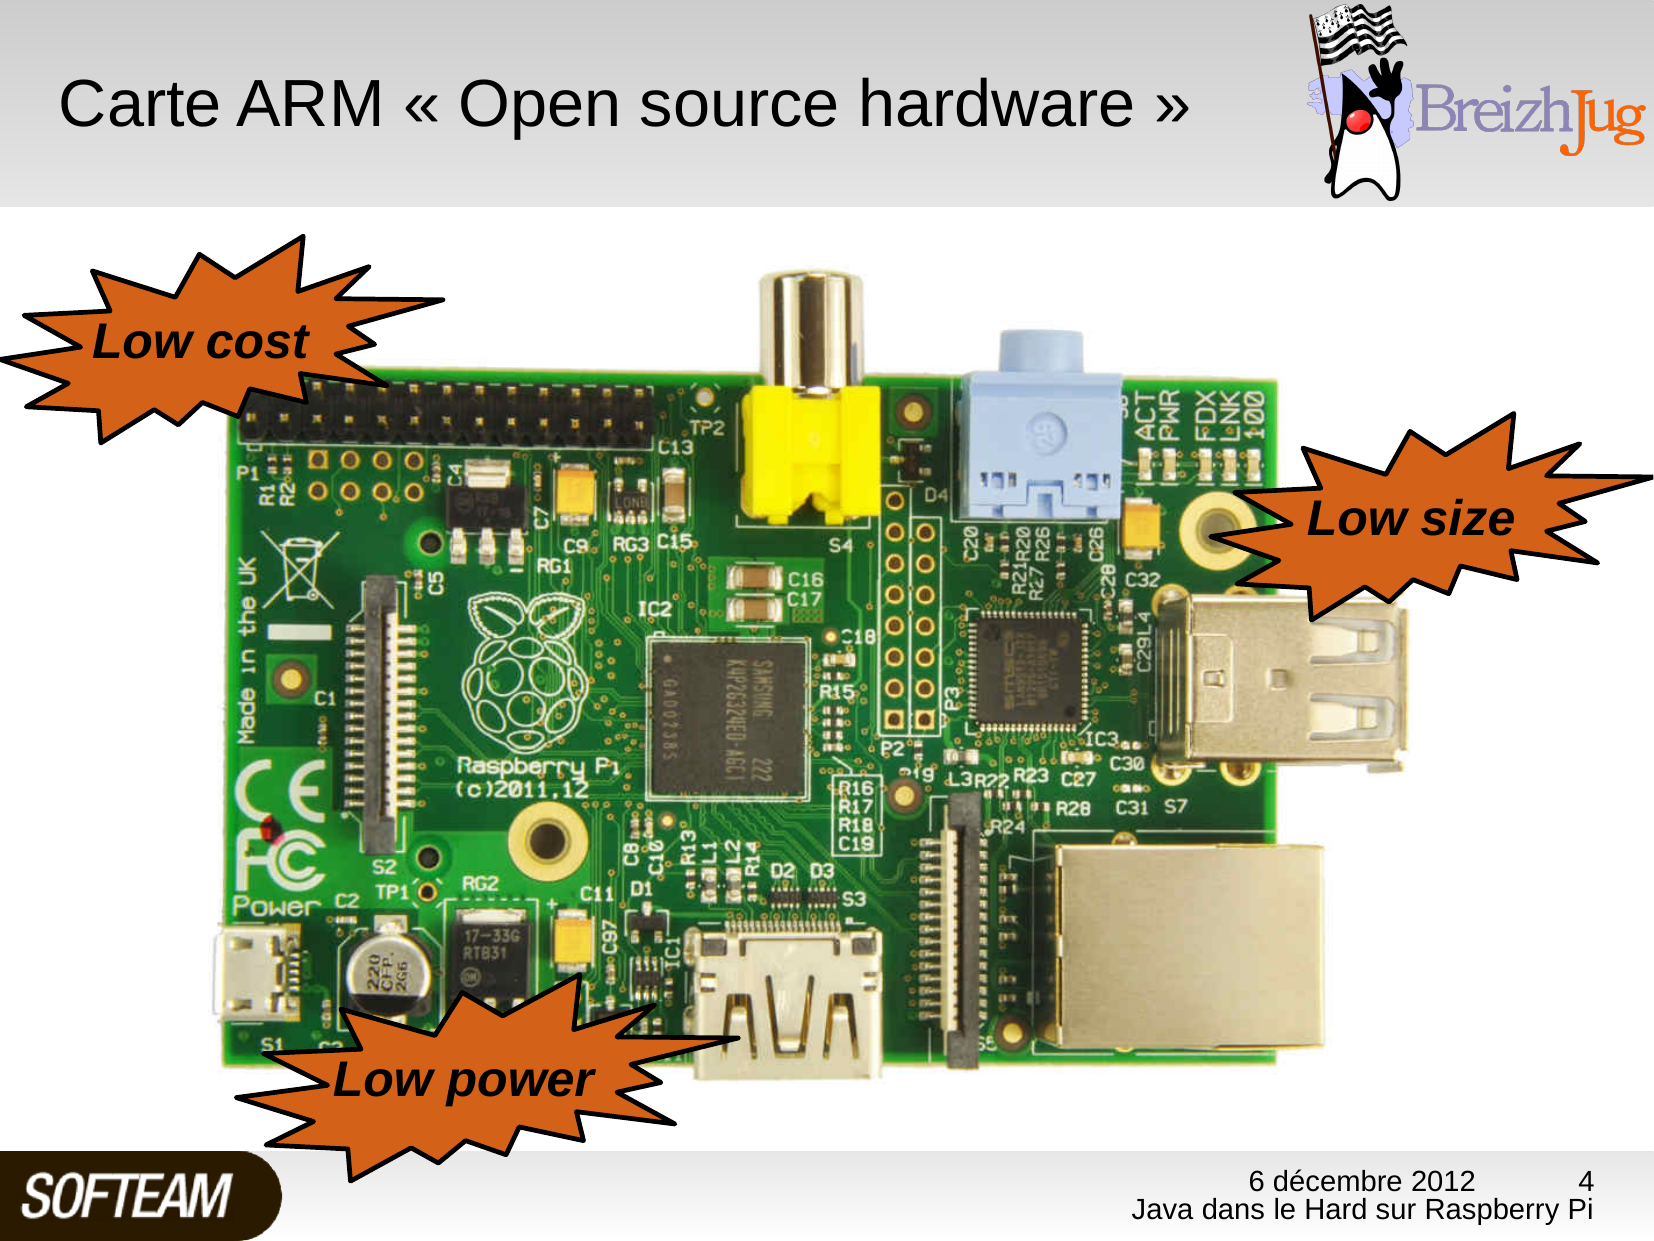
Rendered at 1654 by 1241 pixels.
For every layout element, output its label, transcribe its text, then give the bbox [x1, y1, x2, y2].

picture [1299, 0, 1654, 206]
picture [208, 265, 1413, 1093]
text_box Low cost [0, 236, 443, 443]
title Carte ARM « Open source hardware » [59, 29, 1359, 178]
text_box Low size [1210, 413, 1654, 621]
text_box Low power [236, 974, 739, 1182]
picture [218, 265, 254, 277]
picture [0, 1151, 286, 1241]
